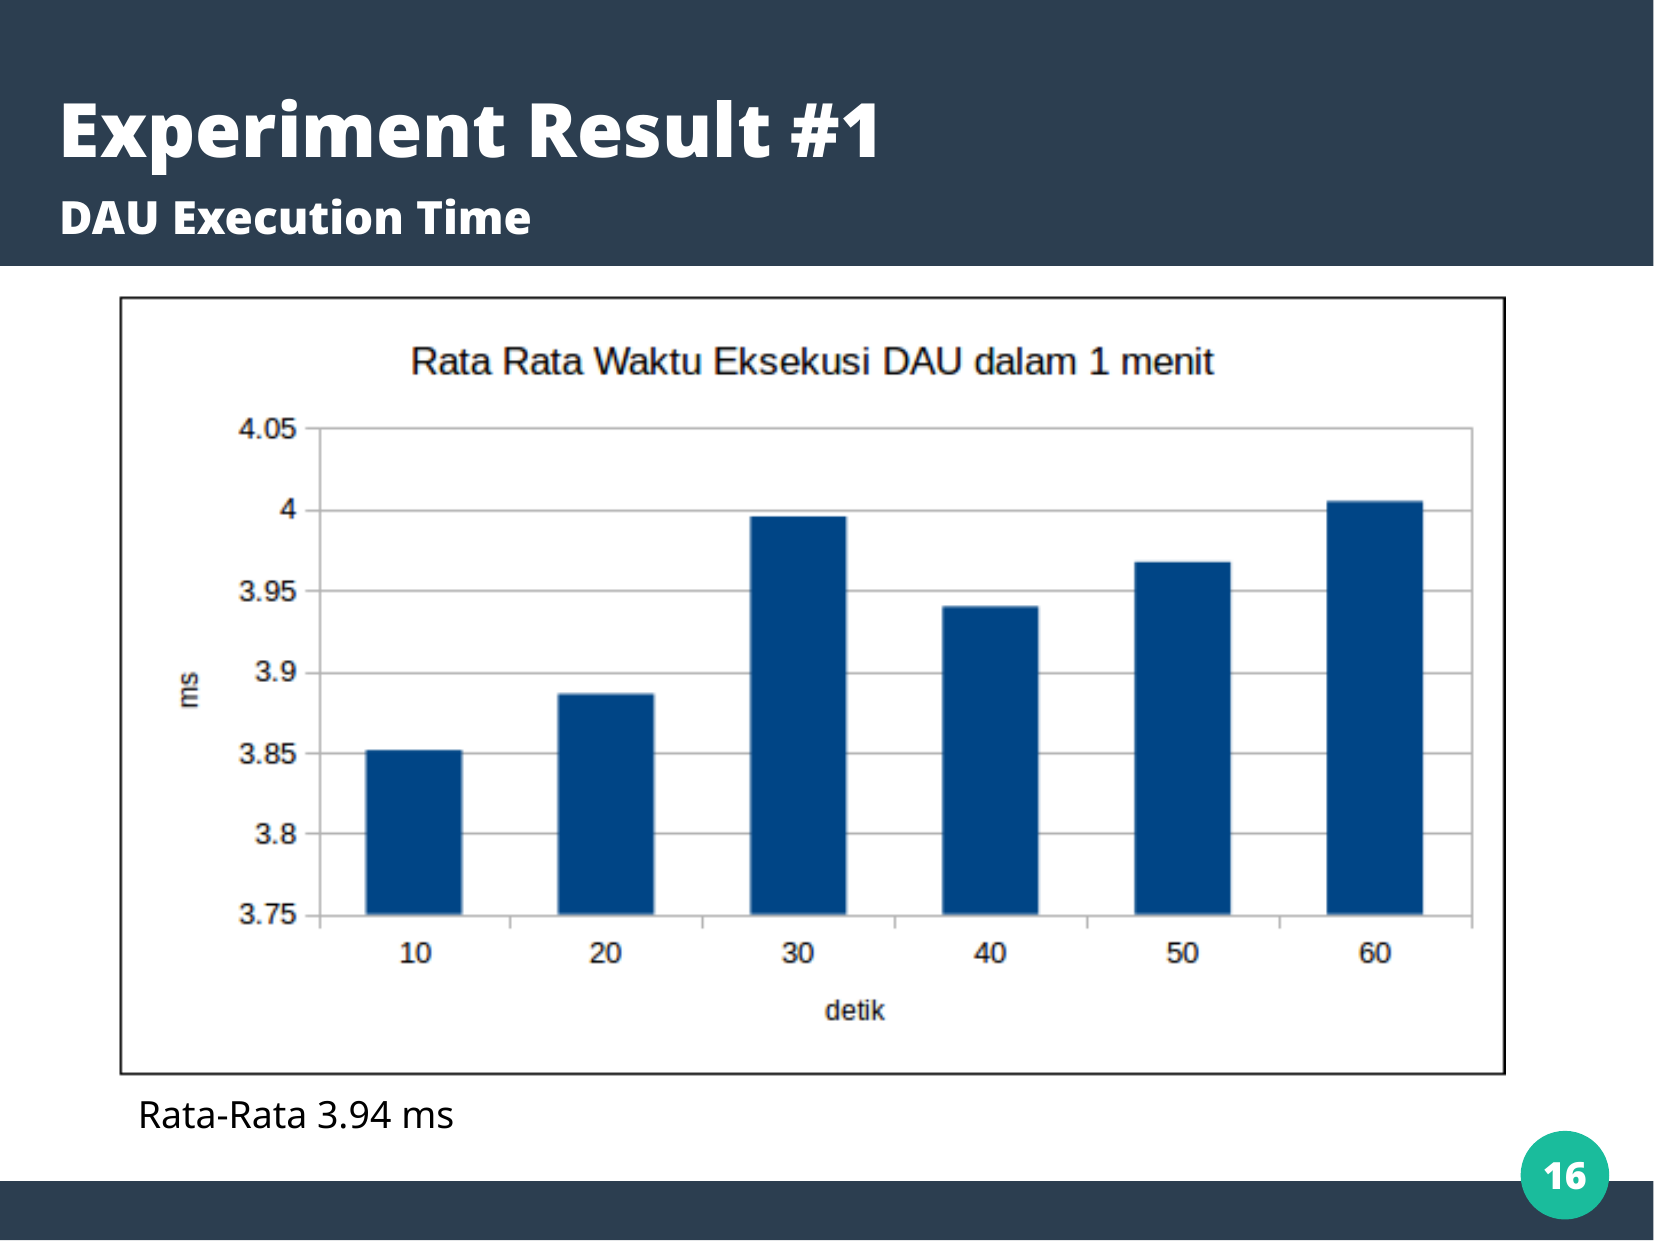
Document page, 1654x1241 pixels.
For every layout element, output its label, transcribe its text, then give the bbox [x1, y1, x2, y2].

text_box Rata-Rata 3.94 ms [123, 1080, 650, 1183]
title DAU Execution Time [59, 167, 1595, 266]
picture [118, 295, 1506, 1078]
title Experiment Result #1 [58, 49, 1595, 207]
